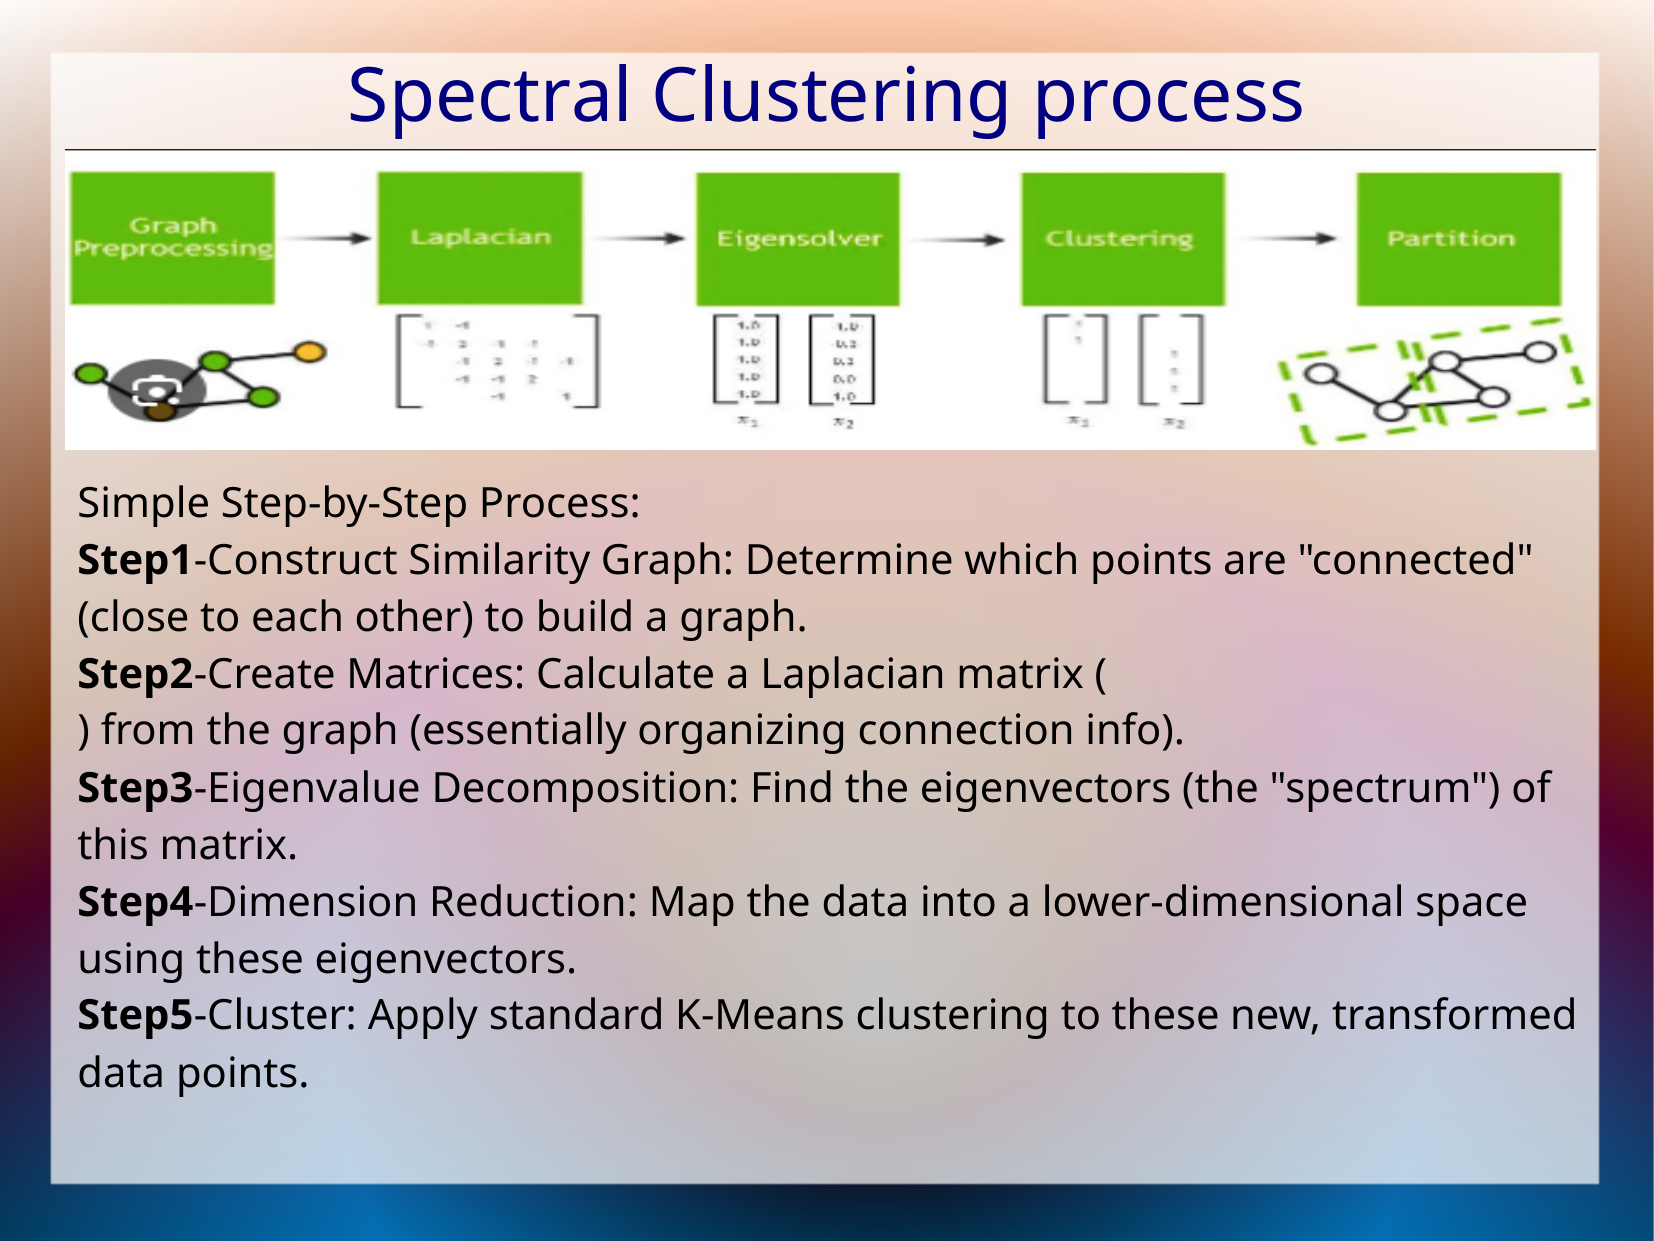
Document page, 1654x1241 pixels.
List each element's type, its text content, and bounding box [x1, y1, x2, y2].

text_box Simple Step-by-Step Process: Step1-Construct Similarity Graph: Determine which points are "connected" (close to each other) to build a graph. Step2-Create Matrices: Calculate a Laplacian matrix ( ) from the graph (essentially organizing connection info). Step3-Eigenvalue Decomposition: Find the eigenvectors (the "spectrum") of this matrix. Step4-Dimension Reduction: Map the data into a lower-dimensional space using these eigenvectors. Step5-Cluster: Apply standard K-Means clustering to these new, transformed data points. [62, 465, 1621, 1119]
picture [0, 0, 1654, 1241]
title Spectral Clustering process [82, 40, 1571, 145]
